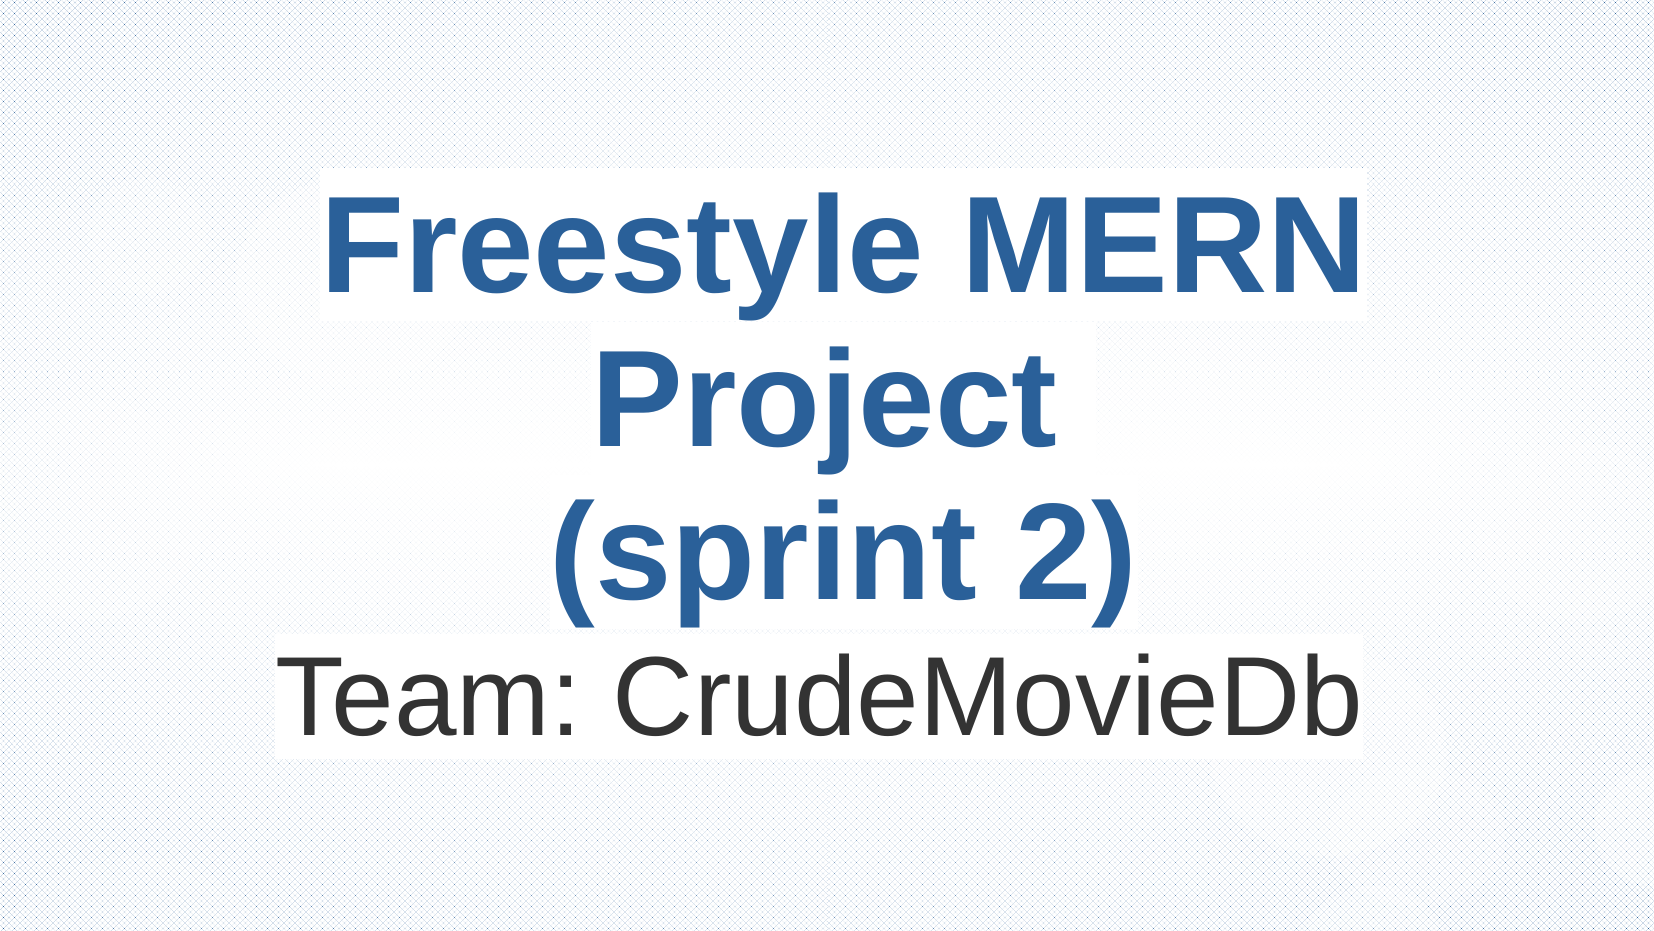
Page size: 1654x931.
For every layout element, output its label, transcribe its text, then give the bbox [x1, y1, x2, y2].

subtitle Team: CrudeMovieDb [75, 530, 1564, 863]
title Freestyle MERN Project (sprint 2) [300, 150, 1388, 530]
